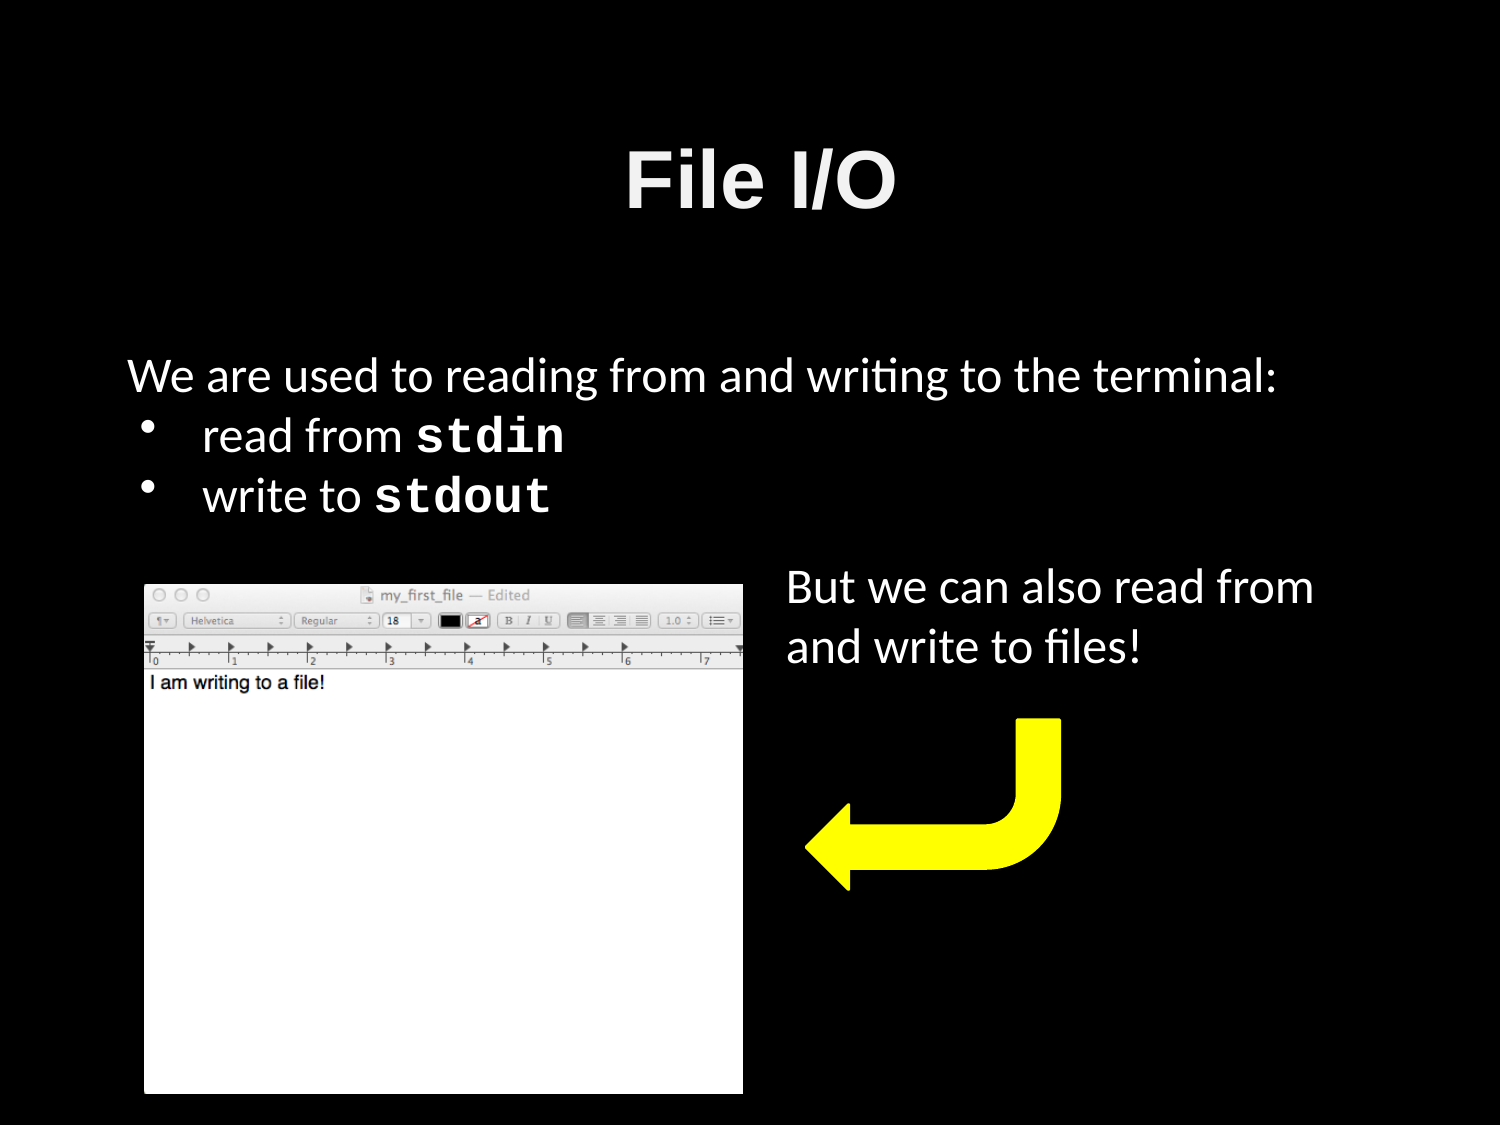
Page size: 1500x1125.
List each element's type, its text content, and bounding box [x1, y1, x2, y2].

text_box [806, 757, 1060, 890]
text_box File I/O [144, 32, 1380, 320]
text_box We are used to reading from and writing to the terminal: read from stdin write to stdout [112, 319, 1348, 606]
text_box But we can also read from and write to files! [770, 469, 1459, 757]
picture [144, 584, 743, 1094]
